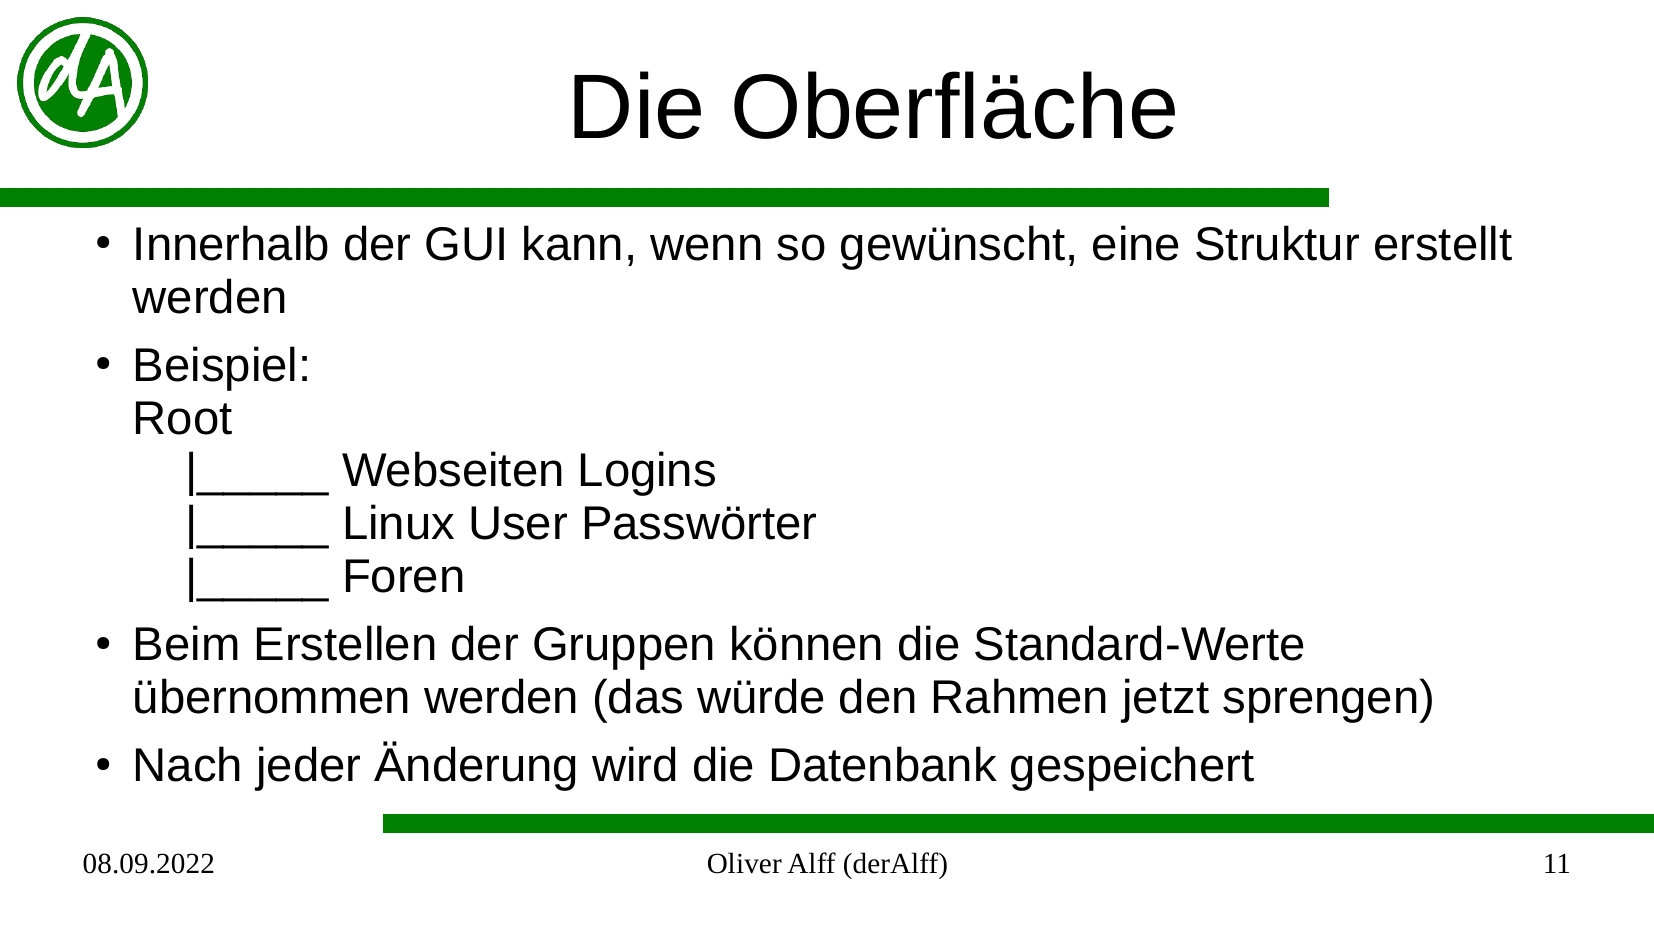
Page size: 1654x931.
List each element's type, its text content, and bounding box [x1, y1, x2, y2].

picture [17, 17, 148, 148]
title Die Oberfläche [177, 37, 1571, 178]
list Innerhalb der GUI kann, wenn so gewünscht, eine Struktur erstellt werden Beispiel: Root |_____ Webseiten Logins |_____ Linux User Passwörter |_____ Foren Beim Erstellen der Gruppen können die Standard-Werte übernommen werden (das würde den Rahmen jetzt sprengen) Nach jeder Änderung wird die Datenbank gespeichert [82, 217, 1571, 798]
